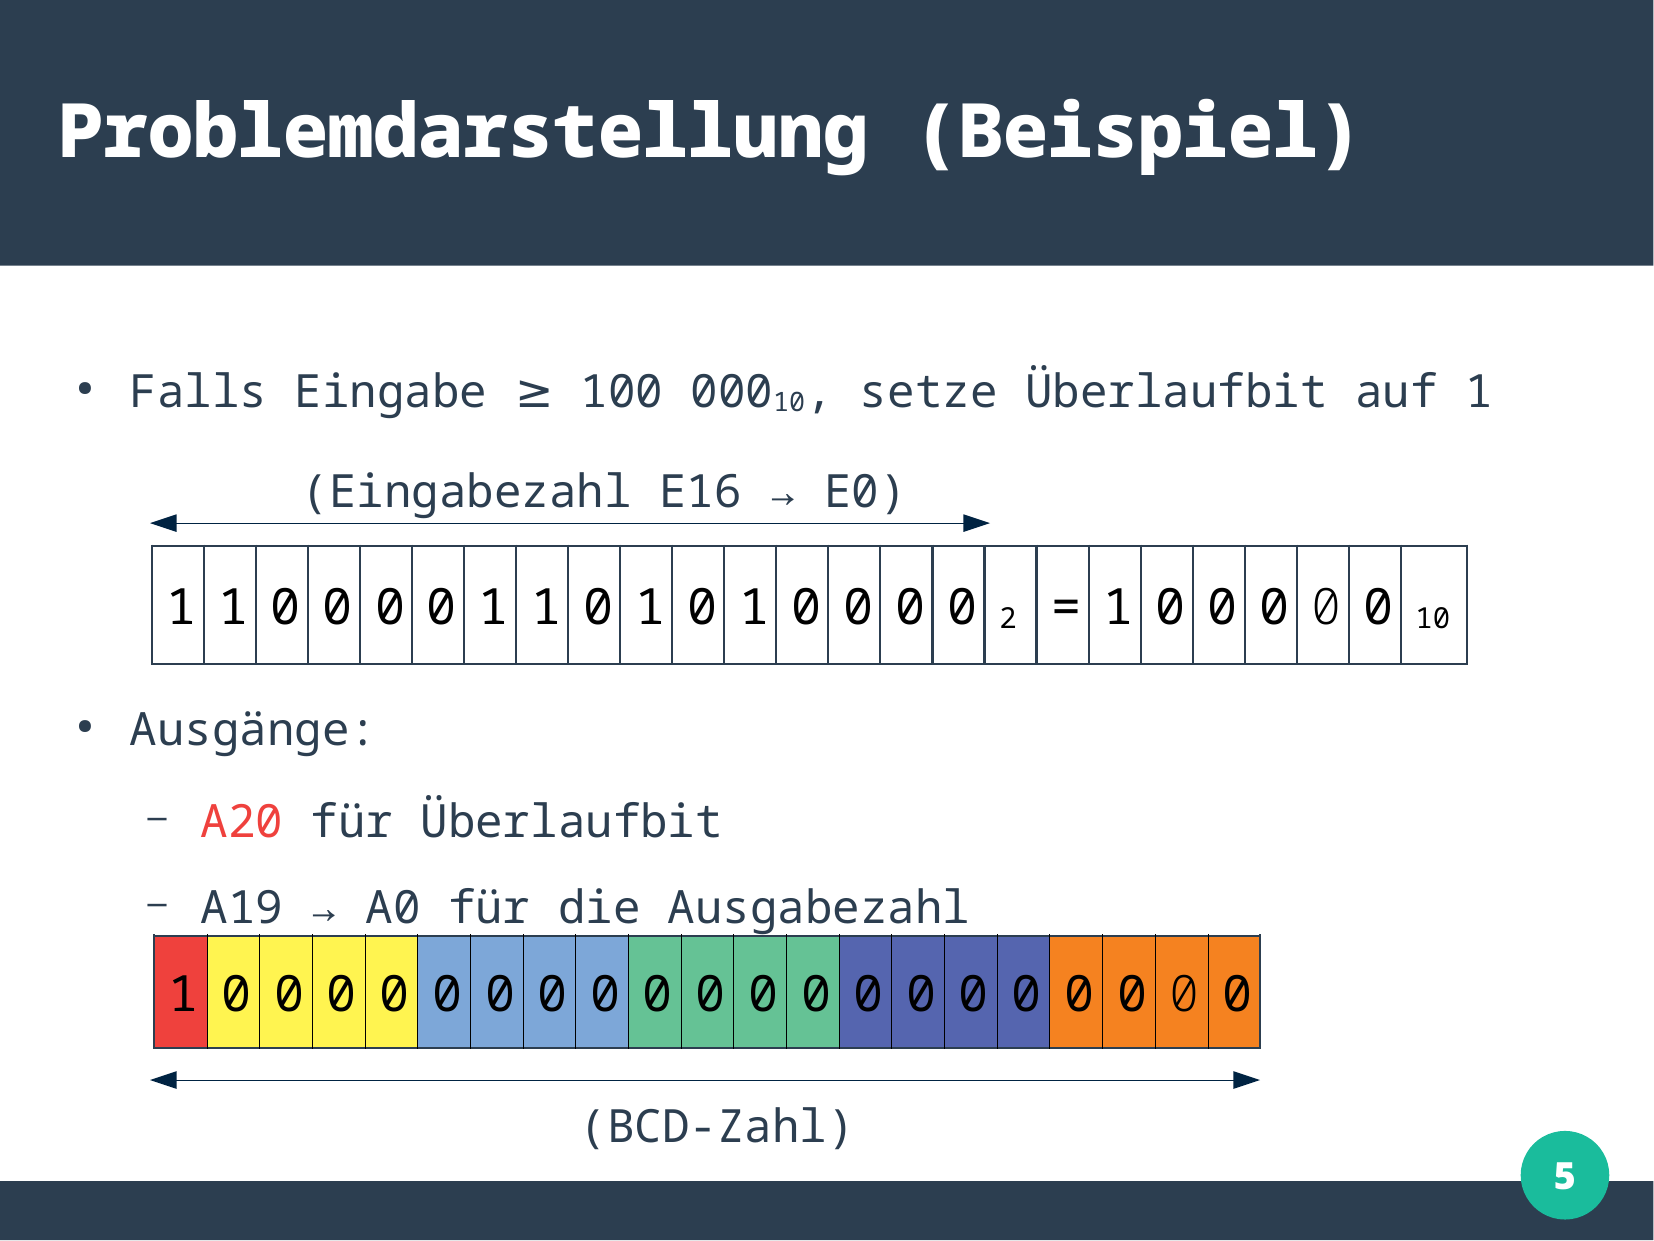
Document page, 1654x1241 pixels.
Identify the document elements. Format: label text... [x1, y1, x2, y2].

table_header 0 [629, 937, 681, 1047]
table_header 0 [945, 937, 997, 1047]
table_header 0 [829, 547, 879, 663]
table_header 10 [1402, 547, 1466, 663]
table_header 0 [892, 937, 944, 1047]
table_header 0 [569, 547, 619, 663]
table_header 1 [465, 547, 515, 663]
table_header 1 [153, 547, 203, 663]
table_header 1 [725, 547, 775, 663]
table_header 0 [524, 937, 575, 1047]
table_header 0 [673, 547, 723, 663]
table_header = [1038, 547, 1088, 663]
text_box (Eingabezahl E16 → E0) [286, 450, 922, 524]
table_header 0 [471, 937, 523, 1047]
table_header 0 [840, 937, 891, 1047]
table_header 0 [682, 937, 733, 1047]
table_header 0 [309, 547, 359, 663]
table_header 1 [517, 547, 567, 663]
table_header 0 [208, 937, 259, 1047]
table_header 0 [413, 547, 463, 663]
text_box (BCD-Zahl) [565, 1086, 871, 1159]
table_header 0 [734, 937, 786, 1047]
table_header 0 [881, 547, 931, 663]
table_header 0 [361, 547, 411, 663]
table_header 0 [313, 937, 365, 1047]
table_header 0 [576, 937, 628, 1047]
table_header 1 [1090, 547, 1140, 663]
list Falls Eingabe ≥ 100 00010, setze Überlaufbit auf 1 Ausgänge: A20 für Überlaufbit A19 → A0 für die Ausgabezahl [59, 358, 1595, 1186]
table_header 0 [777, 547, 827, 663]
table_header 1 [621, 547, 671, 663]
table_header 1 [205, 547, 255, 663]
table_header 0 [934, 547, 983, 663]
table_header 0 [1142, 547, 1192, 663]
table_header 0 [260, 937, 312, 1047]
table_header 0 [1156, 937, 1208, 1047]
table_header 1 [155, 937, 207, 1047]
table_header 0 [1050, 937, 1102, 1047]
table_header 0 [1298, 547, 1348, 663]
table_header 0 [787, 937, 839, 1047]
table_header 2 [986, 547, 1035, 663]
table_header 0 [1350, 547, 1400, 663]
table_header 0 [1103, 937, 1155, 1047]
table_header 0 [257, 547, 307, 663]
table_header 0 [1246, 547, 1296, 663]
table_header 0 [998, 937, 1049, 1047]
table_header 0 [1194, 547, 1244, 663]
table_header 0 [1209, 937, 1259, 1047]
table_header 0 [418, 937, 470, 1047]
table_header 0 [366, 937, 417, 1047]
title Problemdarstellung (Beispiel) [59, 49, 1595, 207]
